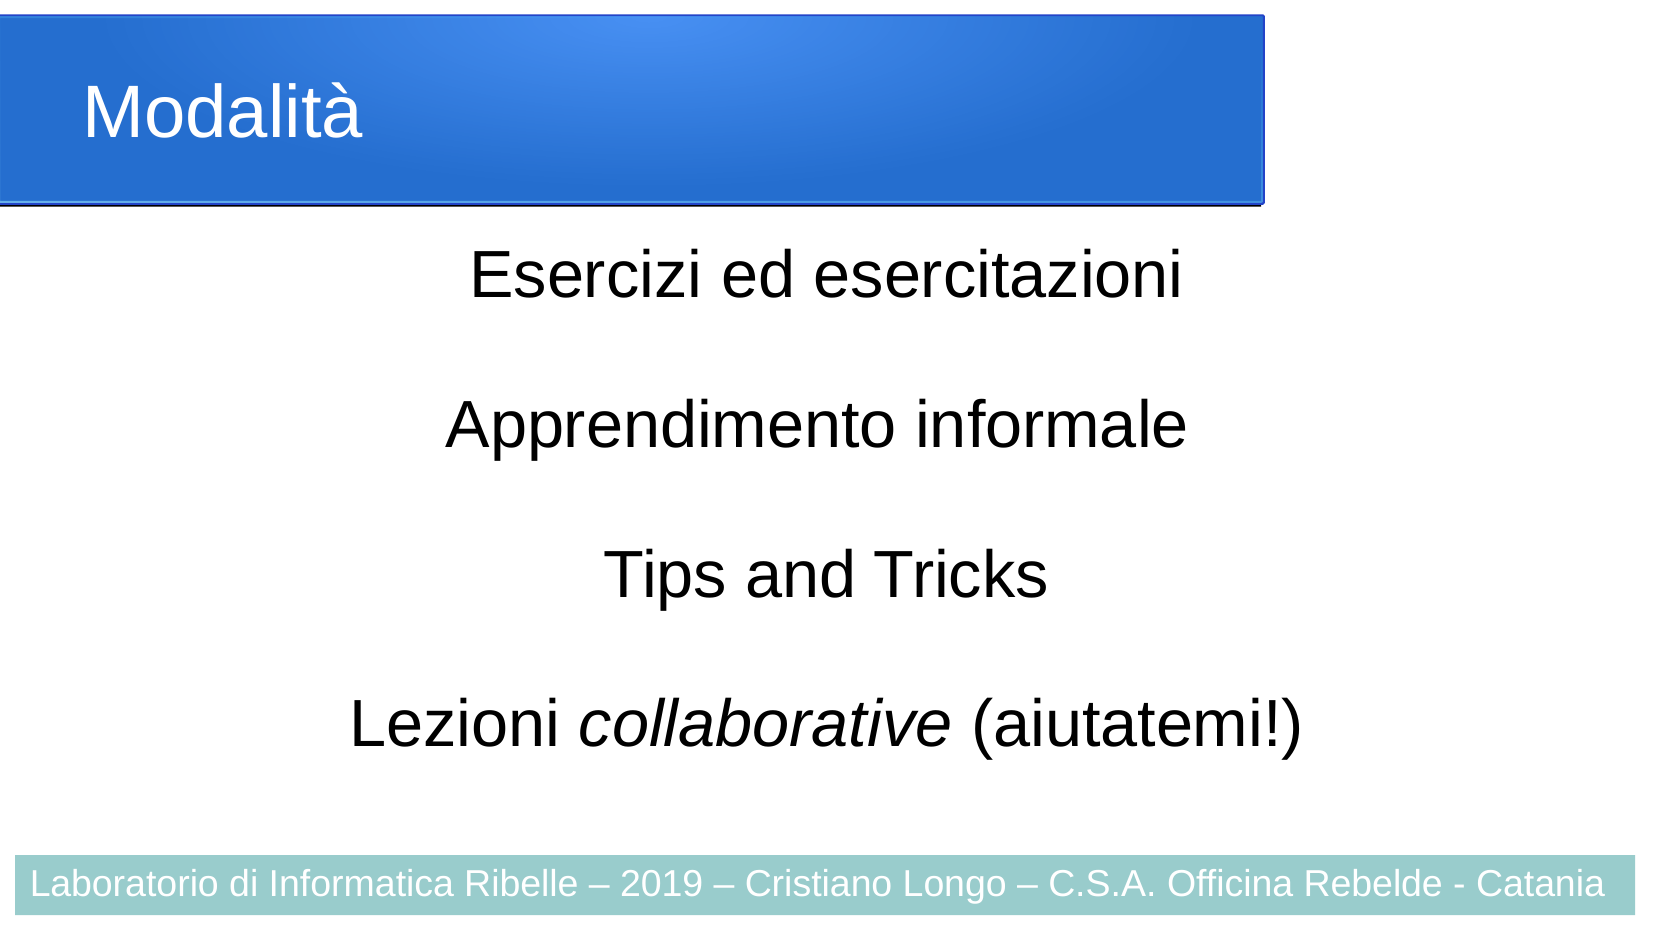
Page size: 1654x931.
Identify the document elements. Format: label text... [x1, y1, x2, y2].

text_box Laboratorio di Informatica Ribelle – 2019 – Cristiano Longo – C.S.A. Officina Rebelde - Catania [15, 855, 1636, 916]
title Modalità [82, 35, 1235, 189]
subtitle Esercizi ed esercitazioni Apprendimento informale Tips and Tricks Lezioni collaborative (aiutatemi!) [82, 203, 1571, 796]
